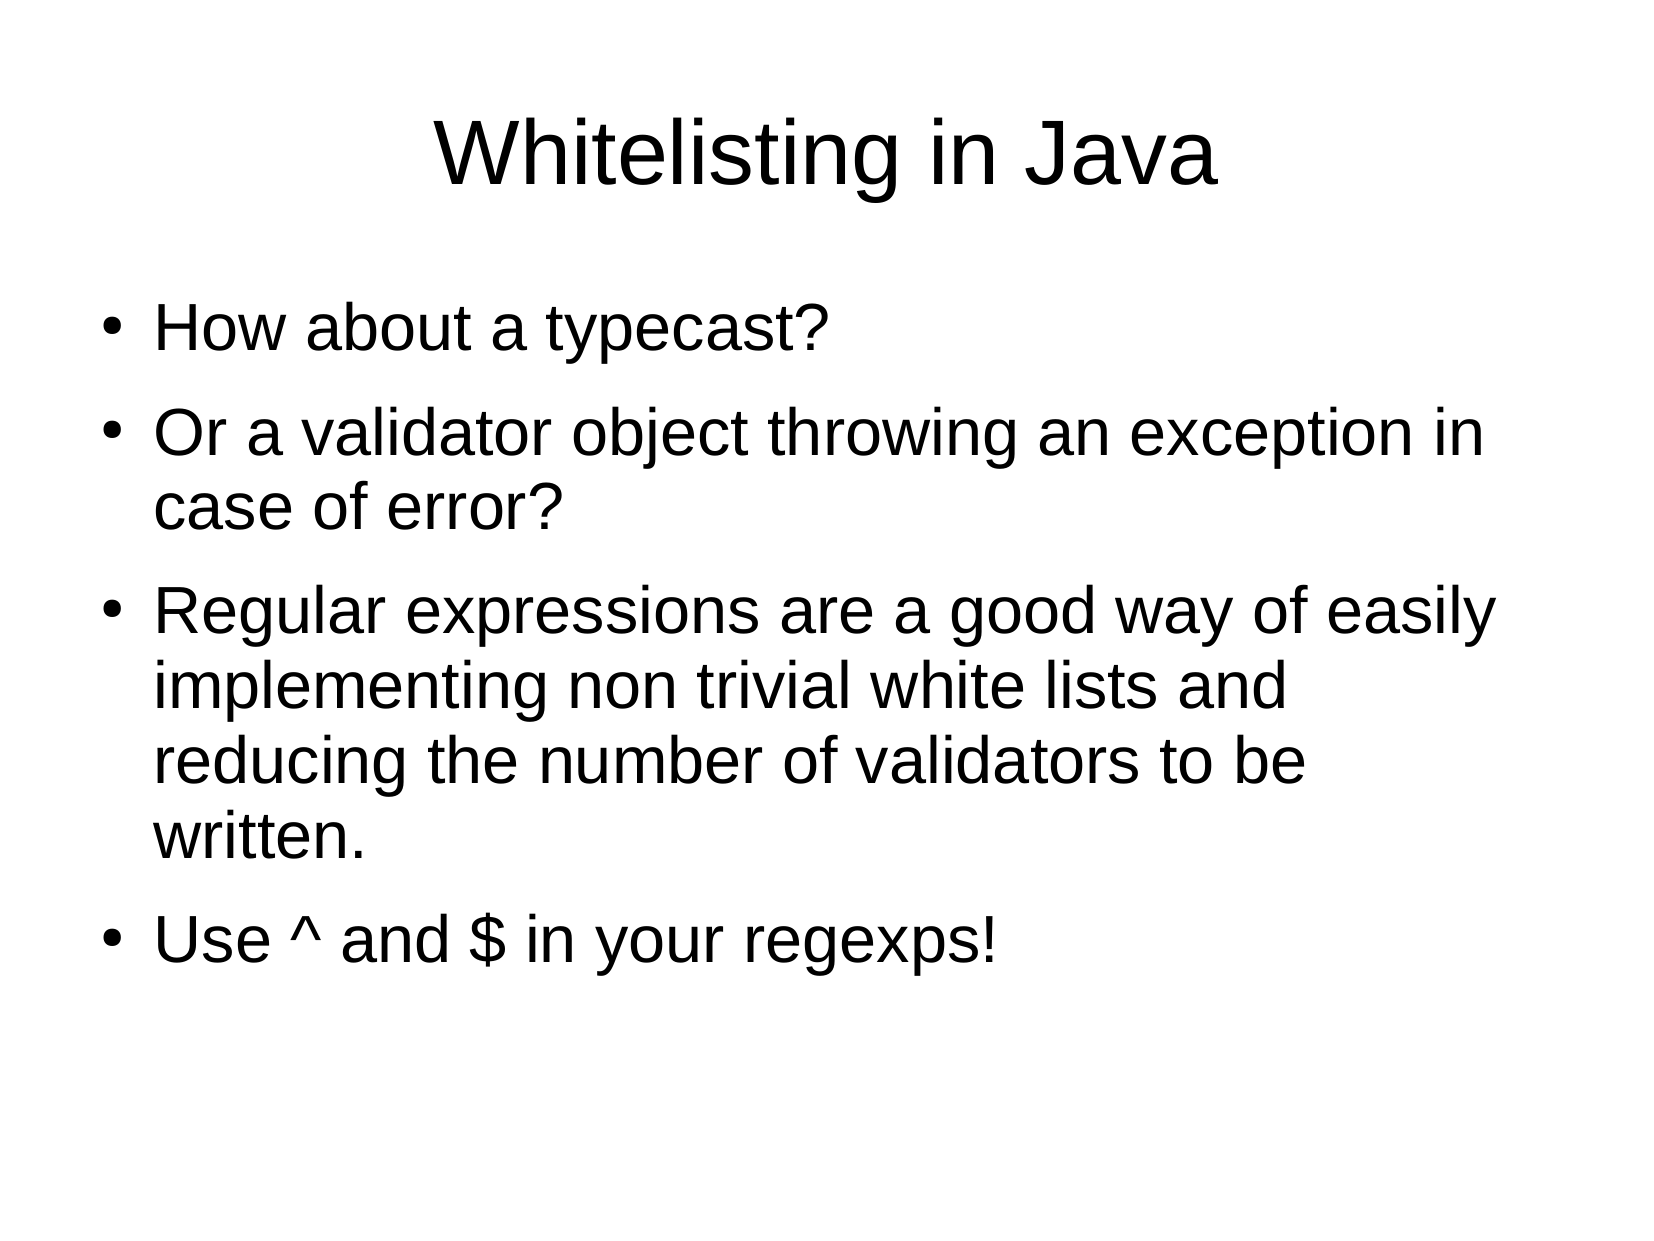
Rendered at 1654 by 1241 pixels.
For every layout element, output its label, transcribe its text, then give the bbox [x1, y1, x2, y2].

title Whitelisting in Java [82, 49, 1571, 257]
list How about a typecast? Or a validator object throwing an exception in case of error? Regular expressions are a good way of easily implementing non trivial white lists and reducing the number of validators to be written. Use ^ and $ in your regexps! [82, 290, 1538, 1010]
